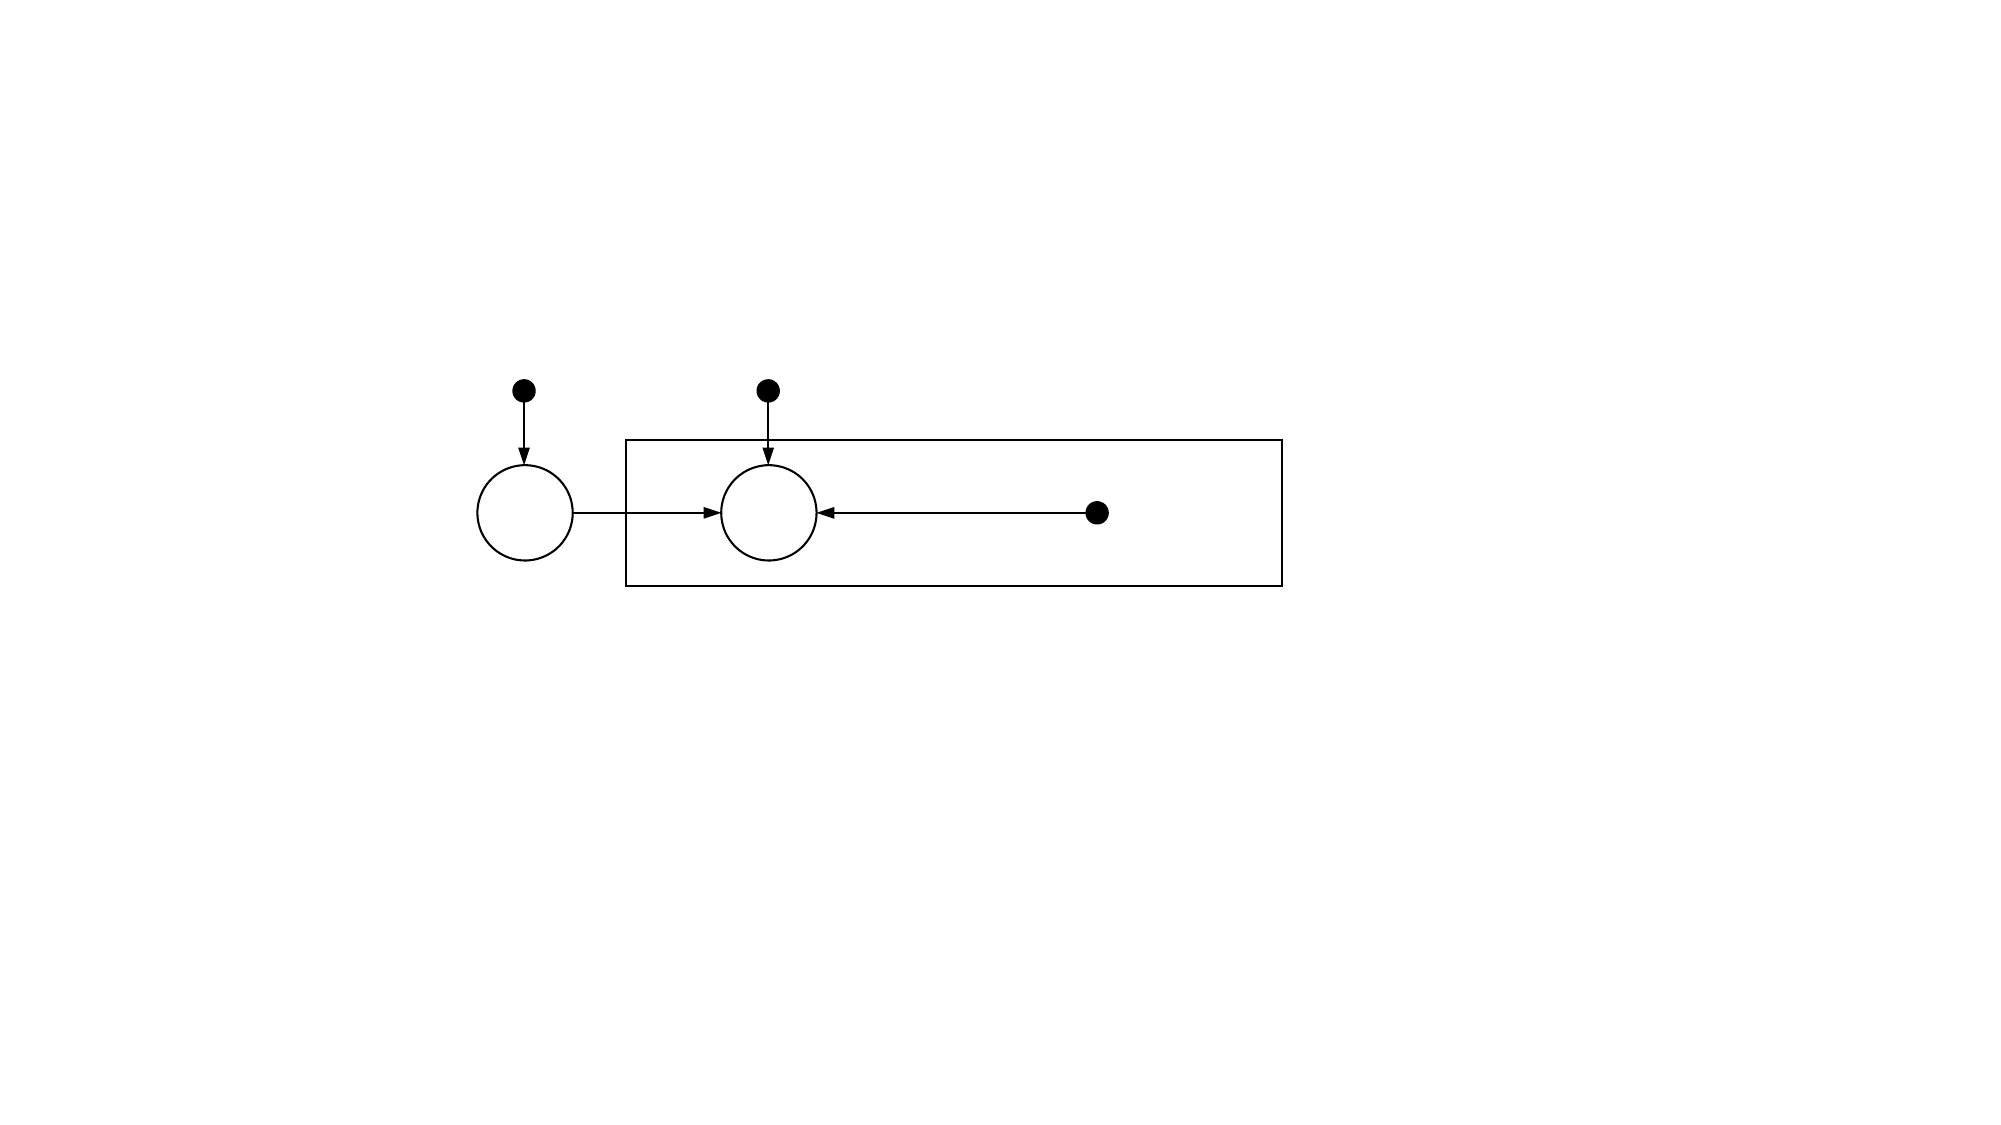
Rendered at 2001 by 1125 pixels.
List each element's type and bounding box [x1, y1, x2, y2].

text_box [757, 355, 830, 417]
text_box [477, 465, 573, 561]
text_box [626, 440, 1283, 586]
text_box [513, 355, 627, 417]
